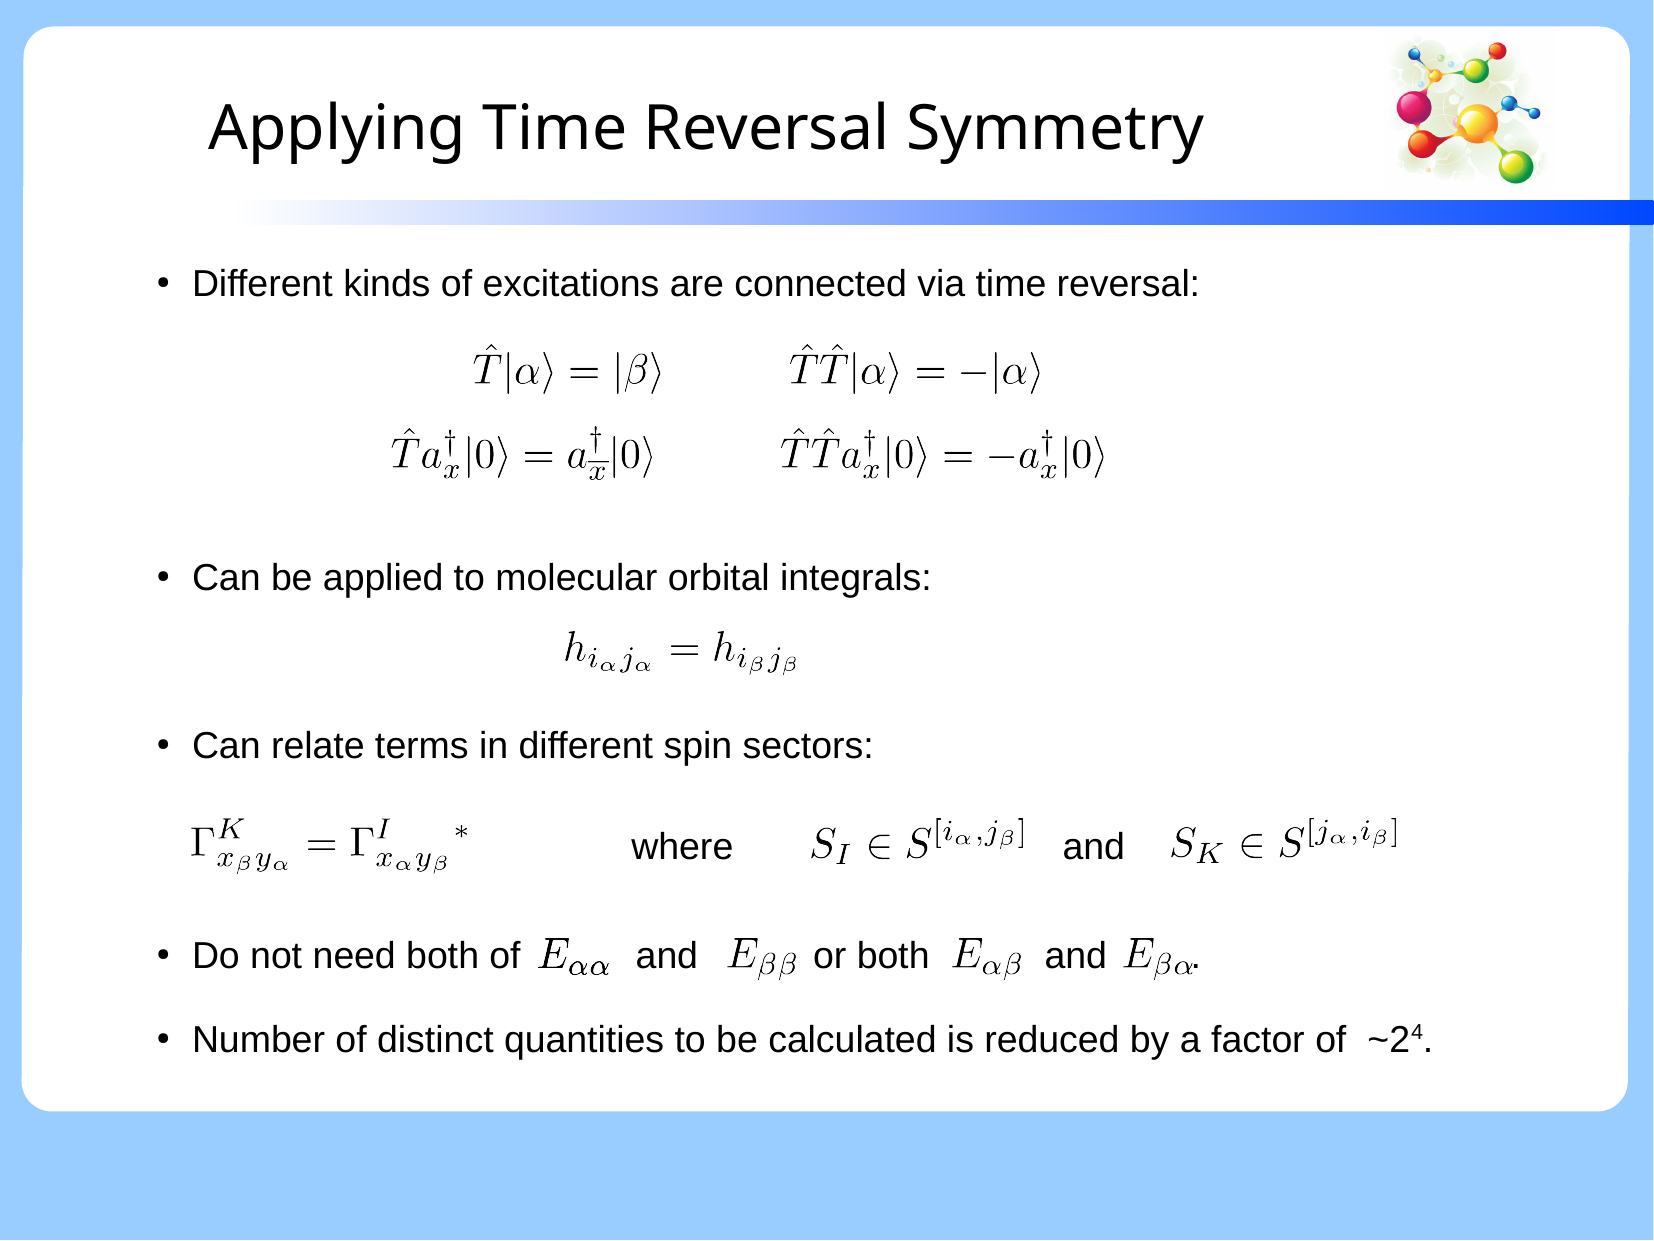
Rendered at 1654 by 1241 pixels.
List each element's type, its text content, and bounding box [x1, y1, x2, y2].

picture [727, 938, 796, 980]
picture [565, 631, 796, 676]
table_cell [956, 201, 961, 213]
picture [391, 426, 1104, 480]
text_box where [616, 818, 767, 875]
picture [1198, 818, 1396, 863]
table_cell [873, 201, 877, 213]
picture [1123, 938, 1193, 980]
picture [191, 818, 467, 874]
text_box and [1047, 818, 1198, 875]
title Applying Time Reversal Symmetry [82, 49, 1332, 201]
picture [1382, 29, 1556, 195]
picture [952, 938, 1021, 980]
text_box Different kinds of excitations are connected via time reversal: Can be applied to molecular orbital integrals: Can relate terms in different spin sectors: Do not need both of and or both and . Number of distinct quantities to be calculated is reduced by a factor of ~24. [141, 213, 1531, 1196]
picture [811, 818, 1023, 864]
picture [538, 938, 609, 975]
